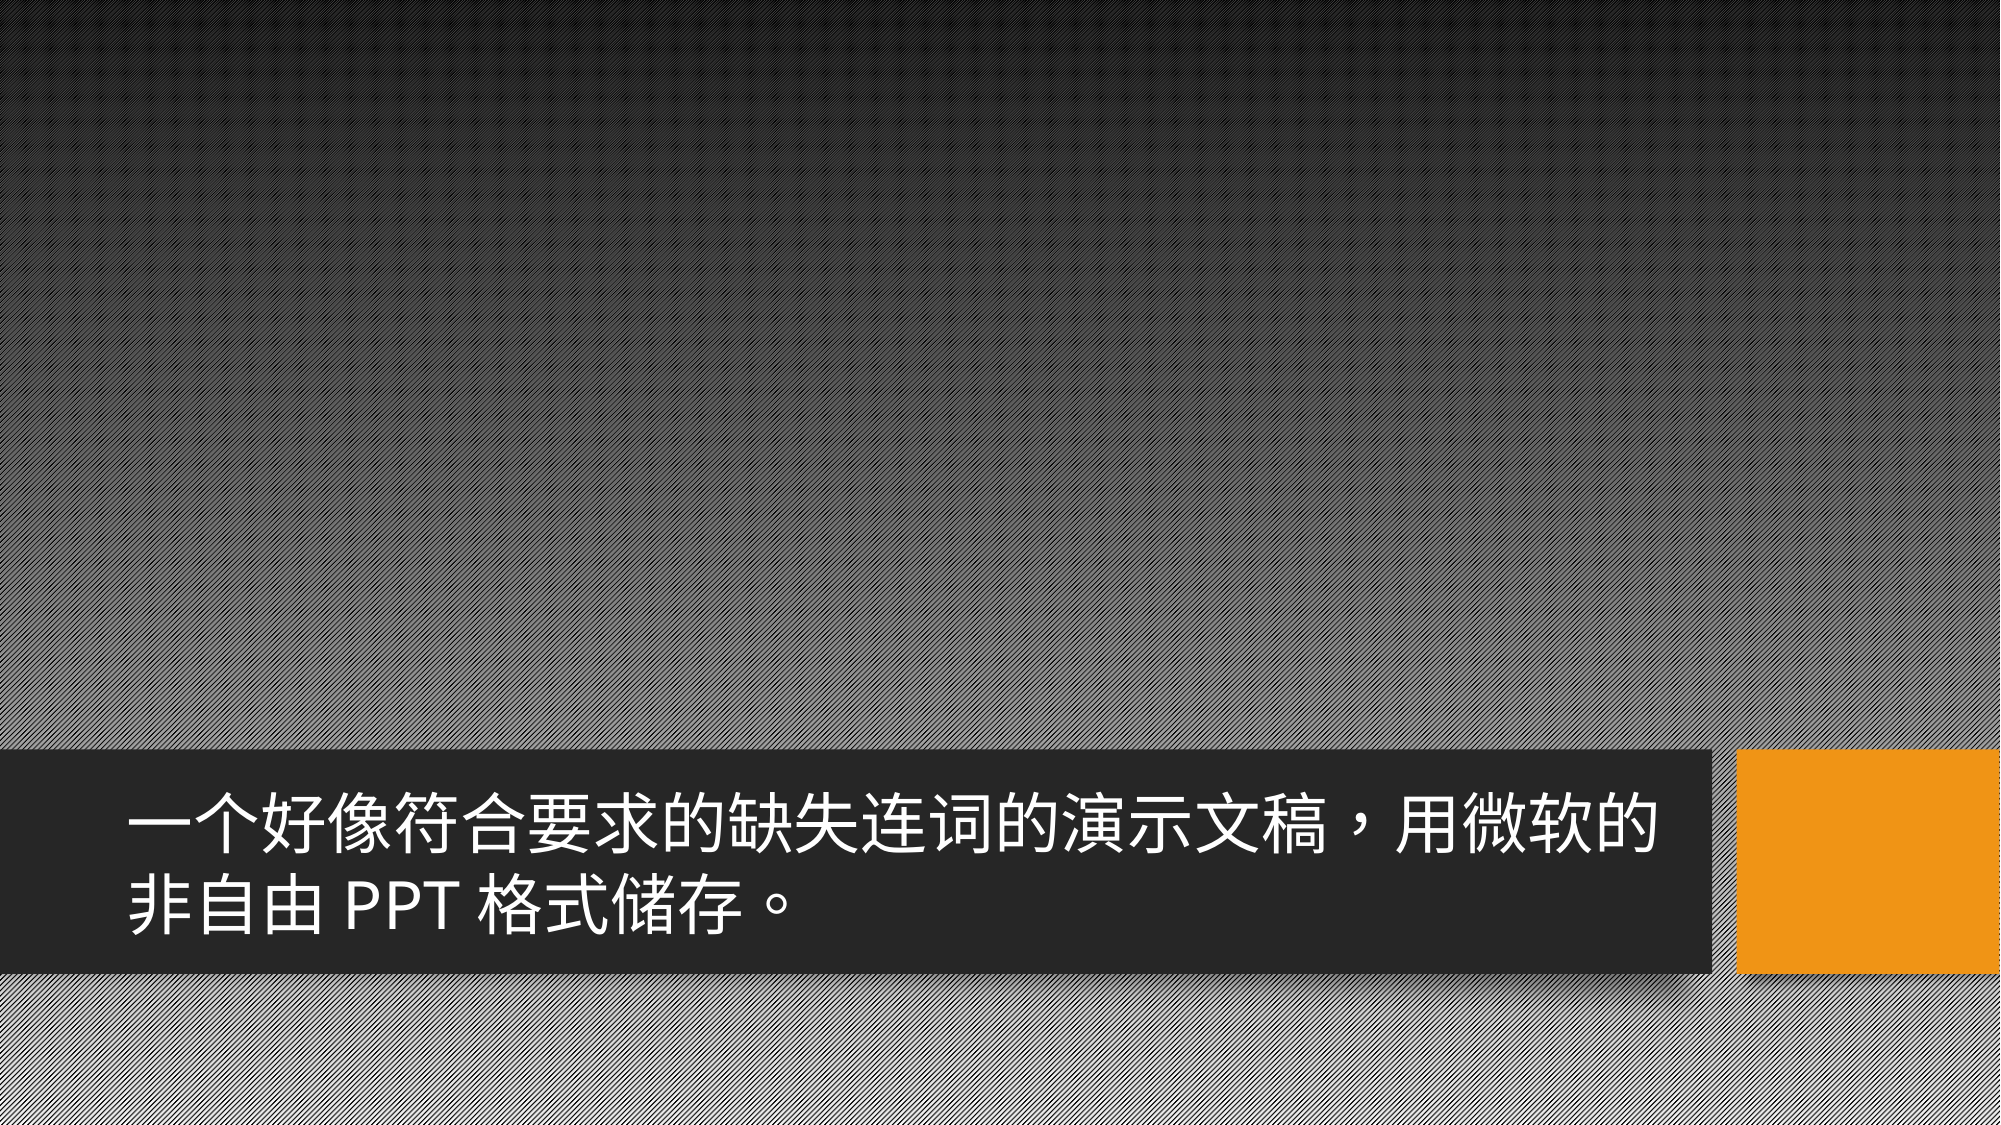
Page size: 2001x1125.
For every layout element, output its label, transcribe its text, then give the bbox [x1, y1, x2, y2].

picture [0, 0, 2000, 1125]
list 一个好像符合要求的缺失连词的演示文稿，用微软的非自由PPT格式储存。 [111, 772, 1689, 952]
